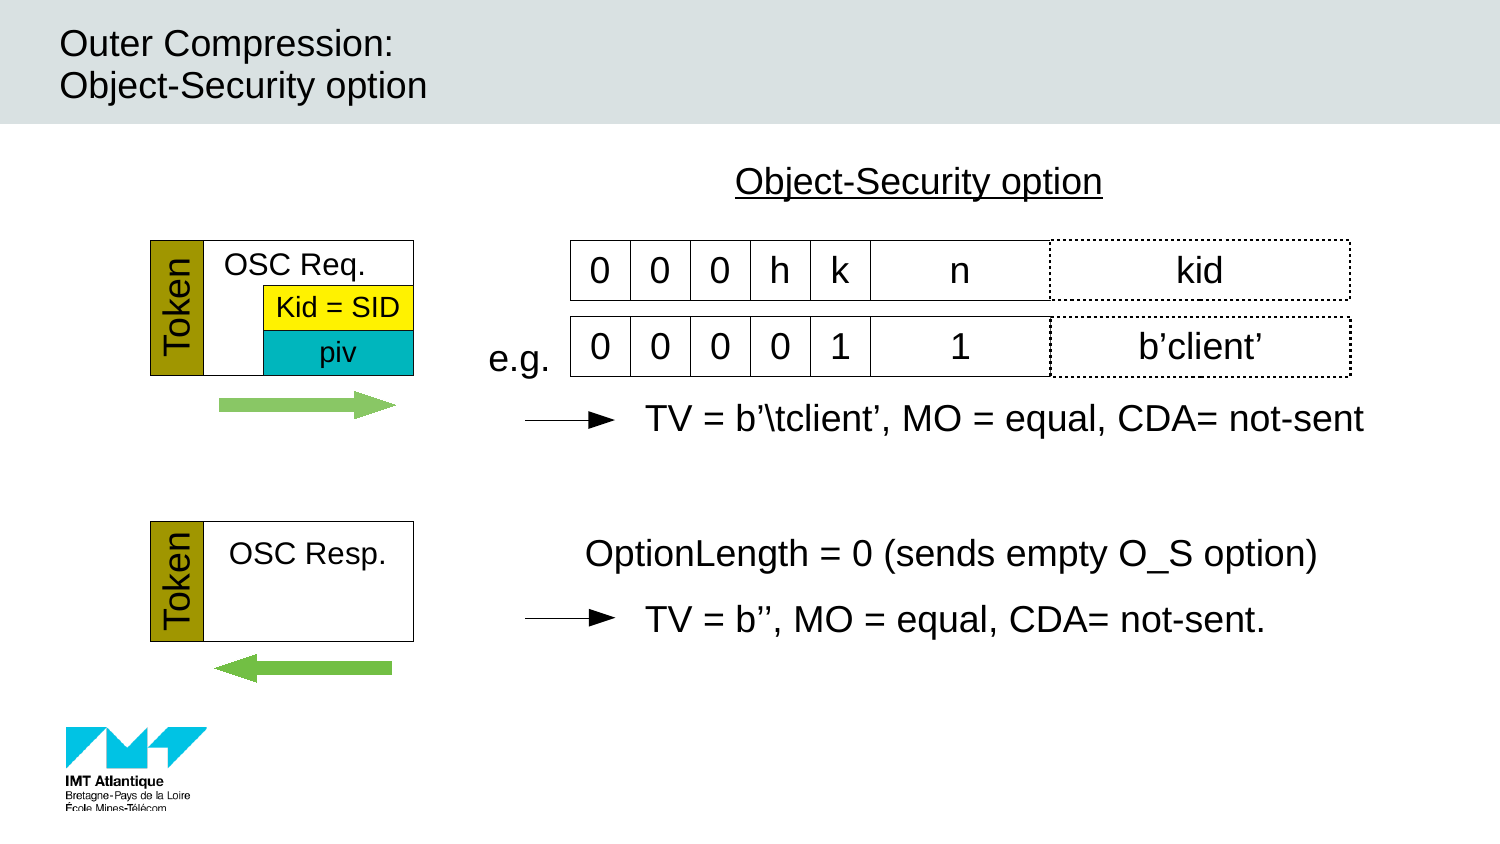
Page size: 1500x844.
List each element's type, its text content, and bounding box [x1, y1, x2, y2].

text_box [212, 653, 393, 684]
text_box Outer Compression: Object-Security option [44, 15, 1306, 156]
text_box 0 [570, 240, 630, 301]
text_box e.g. [473, 330, 571, 391]
text_box [218, 390, 399, 421]
text_box piv [263, 330, 414, 376]
text_box [204, 240, 263, 376]
text_box TV = b’’, MO = equal, CDA= not-sent. [630, 590, 1411, 651]
text_box Object-Security option [720, 156, 1246, 211]
text_box 0 [630, 240, 690, 301]
text_box OptionLength = 0 (sends empty O_S option) [570, 525, 1396, 586]
text_box 0 [690, 316, 750, 377]
text_box 0 [750, 316, 810, 377]
text_box kid [1050, 240, 1351, 301]
text_box 0 [630, 316, 690, 377]
text_box h [750, 240, 810, 301]
text_box OSC Req. [209, 240, 410, 290]
text_box 1 [810, 316, 870, 377]
text_box [410, 240, 414, 285]
text_box TV = b’\tclient’, MO = equal, CDA= not-sent [630, 390, 1411, 451]
text_box b’client’ [1050, 316, 1351, 377]
text_box 0 [570, 316, 630, 377]
text_box 1 [870, 316, 1050, 377]
text_box 0 [690, 240, 750, 301]
text_box Kid = SID [263, 285, 414, 330]
text_box OSC Resp. [204, 521, 414, 642]
text_box Token [150, 240, 204, 376]
text_box n [870, 240, 1050, 301]
text_box k [810, 240, 870, 301]
text_box Token [150, 521, 204, 642]
